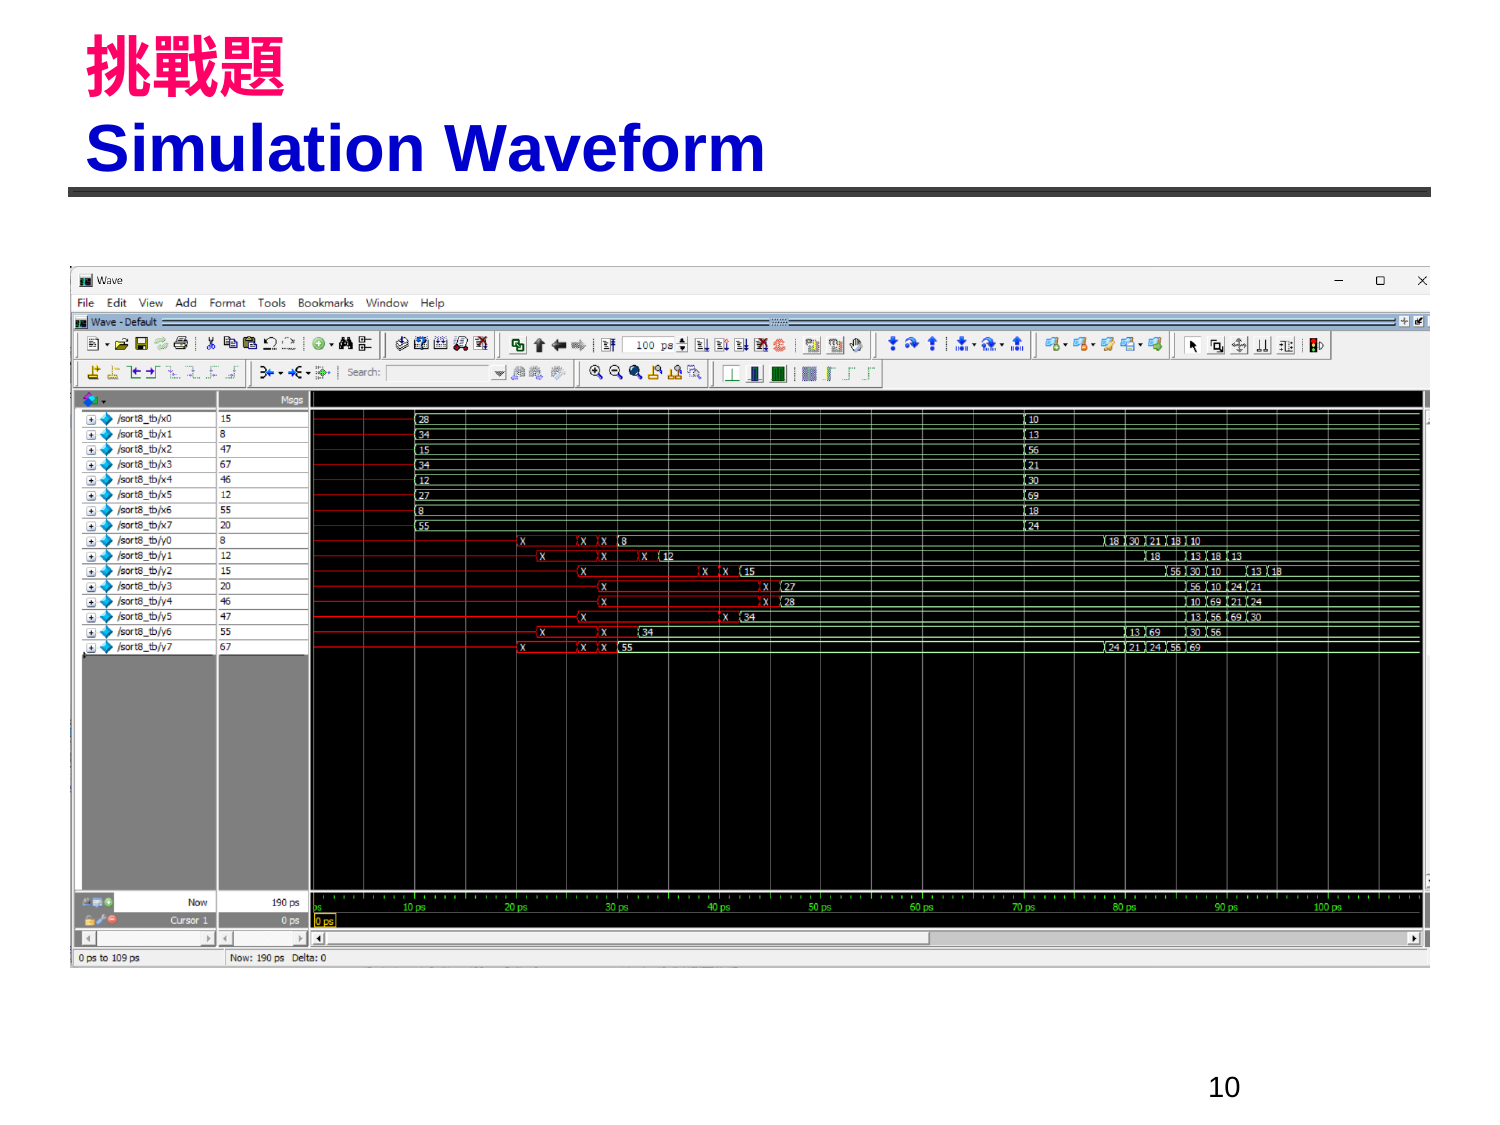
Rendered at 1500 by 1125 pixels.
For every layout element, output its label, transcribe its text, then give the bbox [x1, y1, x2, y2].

text_box [1192, 1051, 1489, 1111]
picture [70, 266, 1430, 968]
title 挑戰題 Simulation Waveform [70, 17, 1430, 184]
